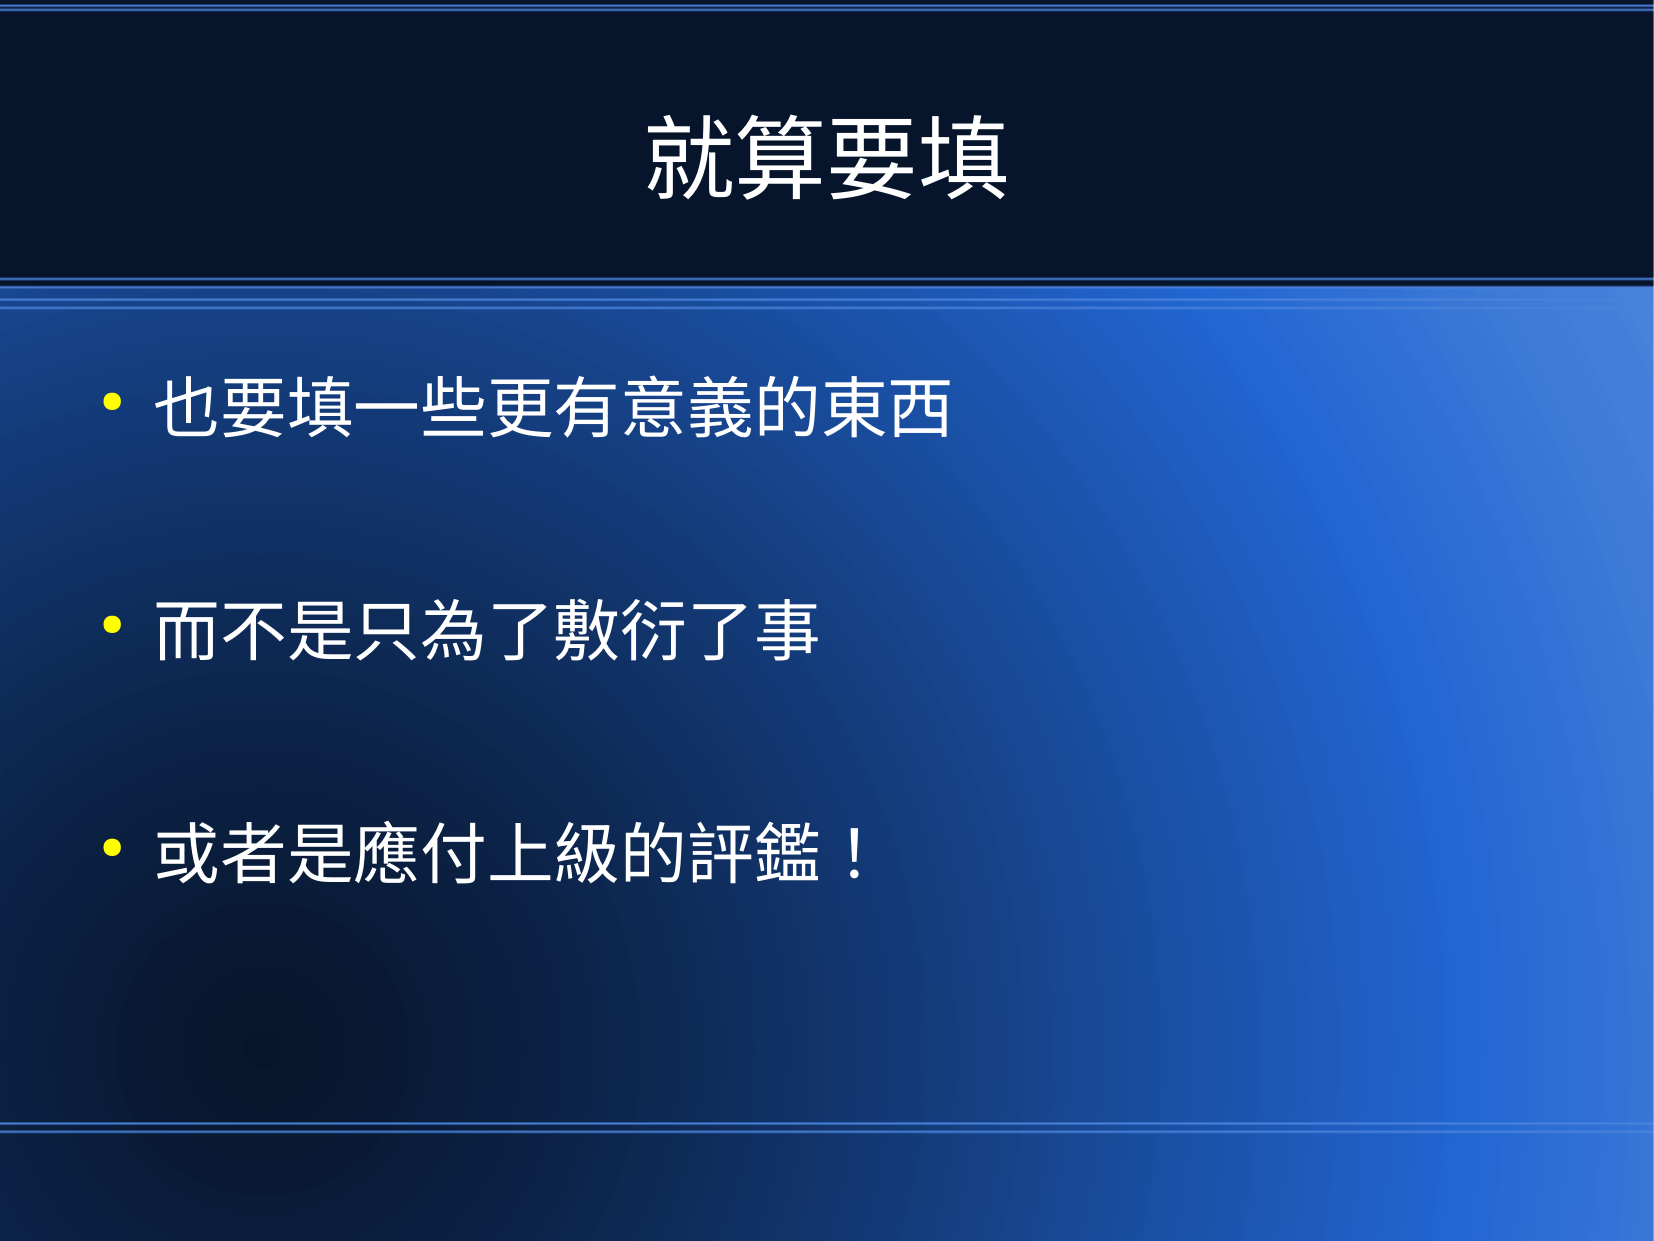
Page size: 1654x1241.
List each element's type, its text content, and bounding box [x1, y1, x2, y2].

title 就算要填 [82, 49, 1571, 257]
picture [0, 0, 1654, 1241]
list 也要填一些更有意義的東西 而不是只為了敷衍了事 或者是應付上級的評鑑！ [82, 355, 1571, 1075]
